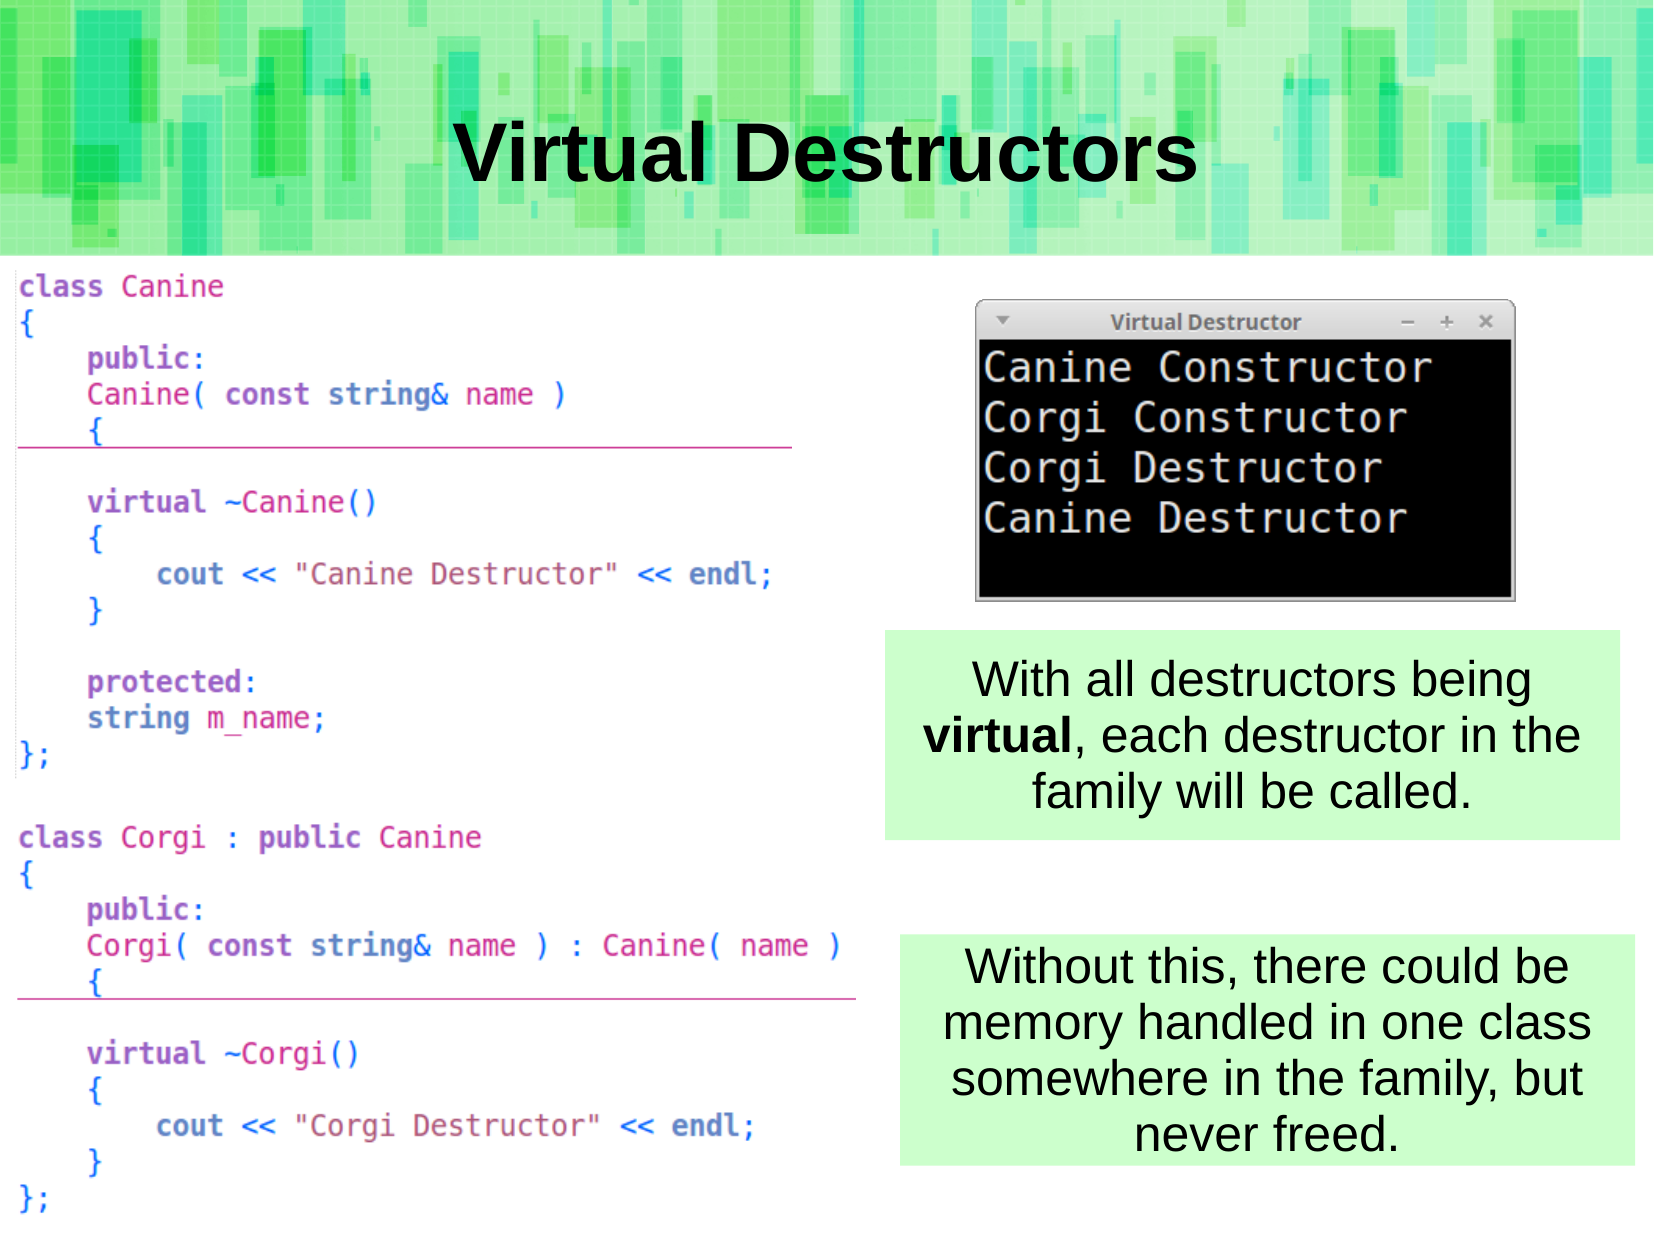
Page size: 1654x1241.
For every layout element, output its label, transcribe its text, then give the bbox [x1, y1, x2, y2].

picture [0, 0, 1654, 1241]
text_box Without this, there could be memory handled in one class somewhere in the family, but never freed. [900, 934, 1636, 1166]
title Virtual Destructors [82, 49, 1571, 257]
text_box With all destructors being virtual, each destructor in the family will be called. [885, 630, 1621, 841]
